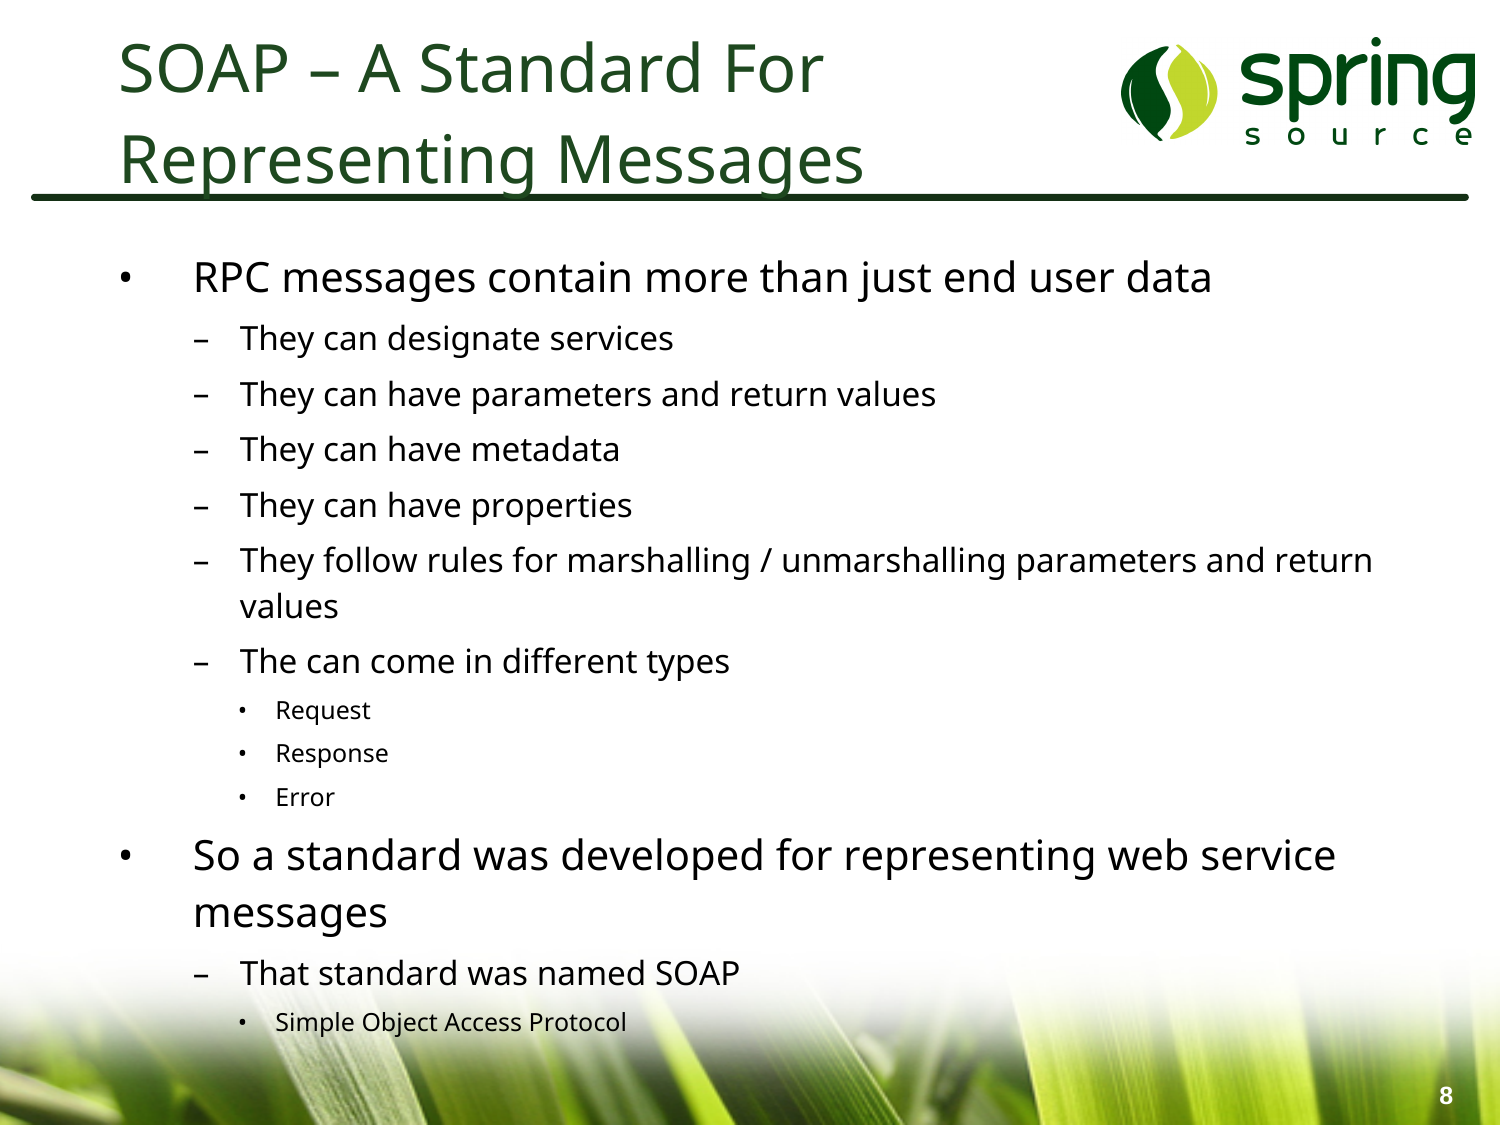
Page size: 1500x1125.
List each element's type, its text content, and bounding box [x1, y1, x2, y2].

picture [1136, 37, 1475, 145]
picture [283, 976, 291, 983]
picture [498, 976, 506, 983]
picture [678, 975, 694, 983]
picture [630, 975, 640, 983]
picture [443, 975, 453, 983]
title SOAP – A Standard For Representing Messages [103, 13, 1136, 191]
list RPC messages contain more than just end user data They can designate services They can have parameters and return values They can have metadata They can have properties They follow rules for marshalling / unmarshalling parameters and return values The can come in different types Request Response Error So a standard was developed for representing web service messages That standard was named SOAP Simple Object Access Protocol [103, 239, 1394, 975]
picture [562, 976, 570, 983]
picture [351, 976, 359, 983]
picture [410, 976, 418, 983]
picture [390, 975, 400, 983]
picture [0, 944, 1500, 1125]
